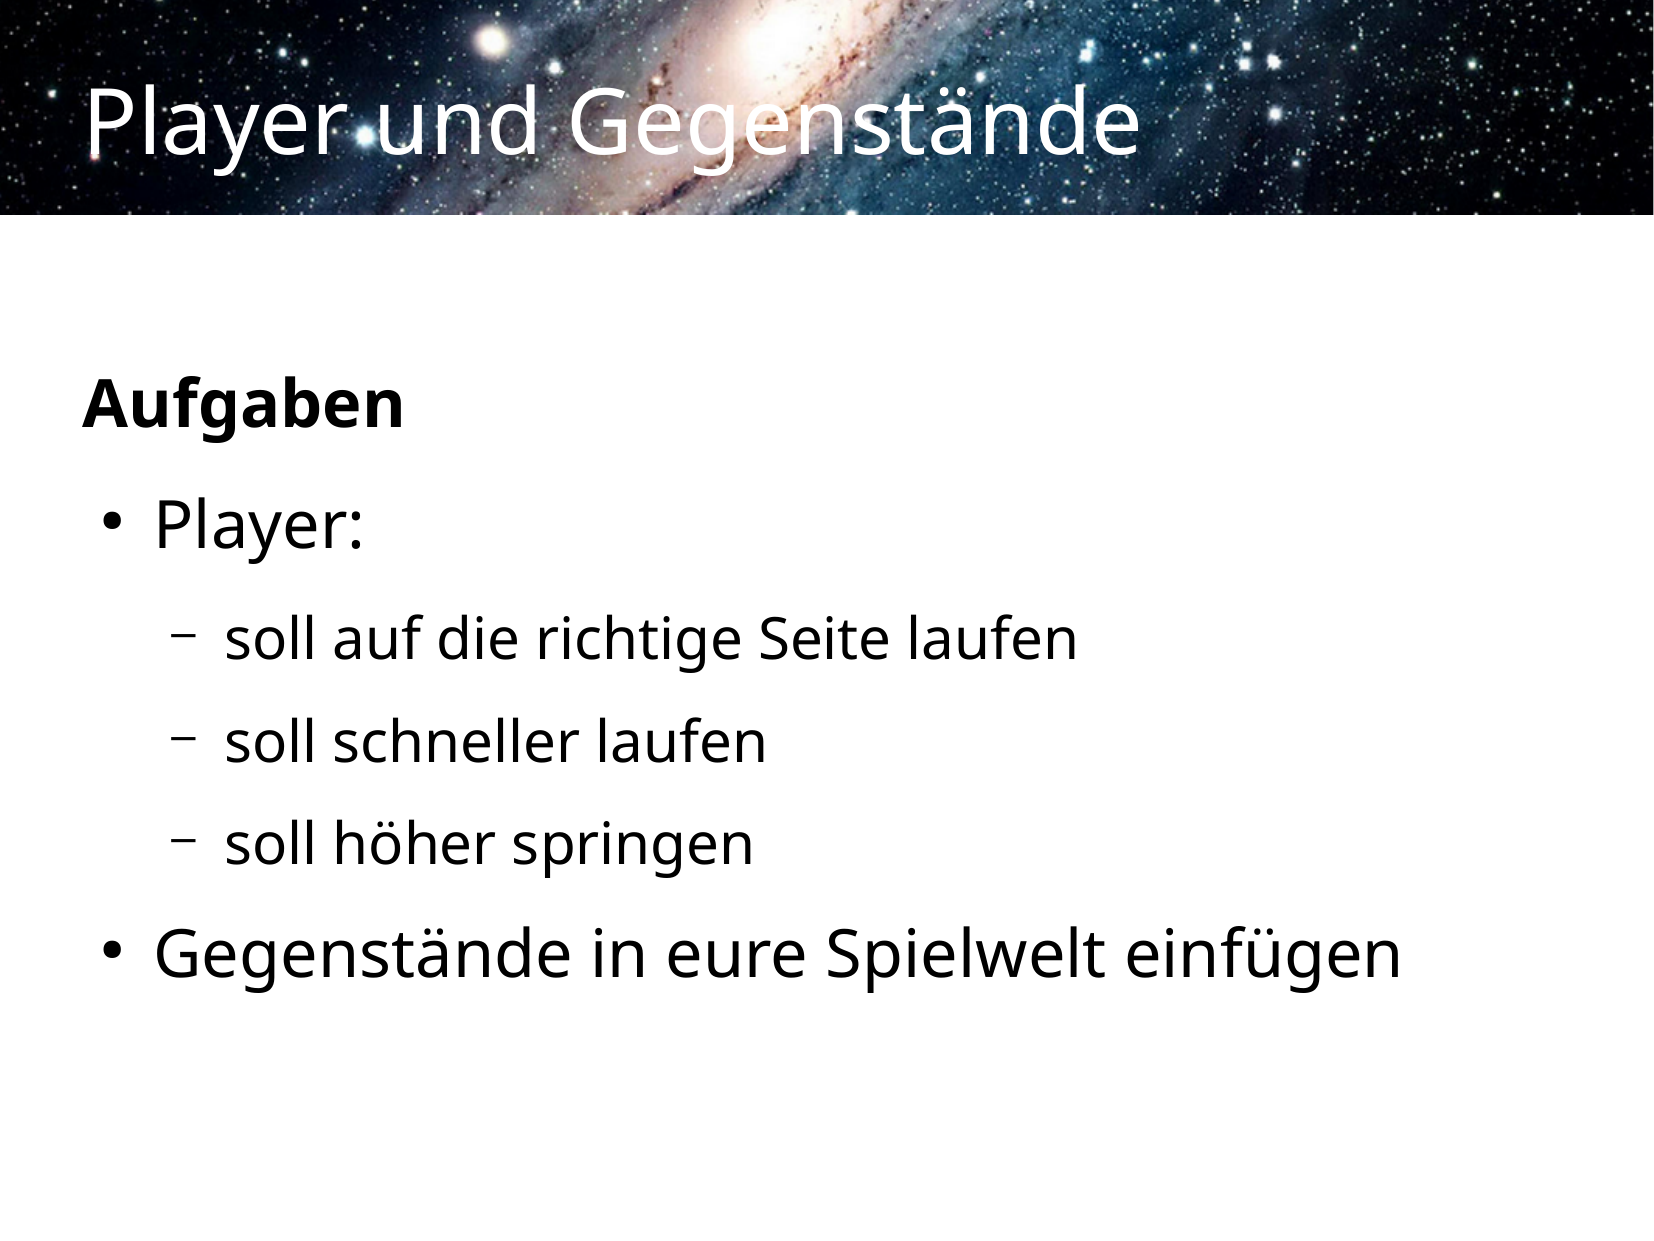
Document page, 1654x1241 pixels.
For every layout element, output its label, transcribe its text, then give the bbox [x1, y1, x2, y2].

list Aufgaben Player: soll auf die richtige Seite laufen soll schneller laufen soll höher springen Gegenstände in eure Spielwelt einfügen [82, 236, 1607, 1010]
title Player und Gegenstände [82, 23, 1571, 215]
picture [0, 0, 1654, 215]
